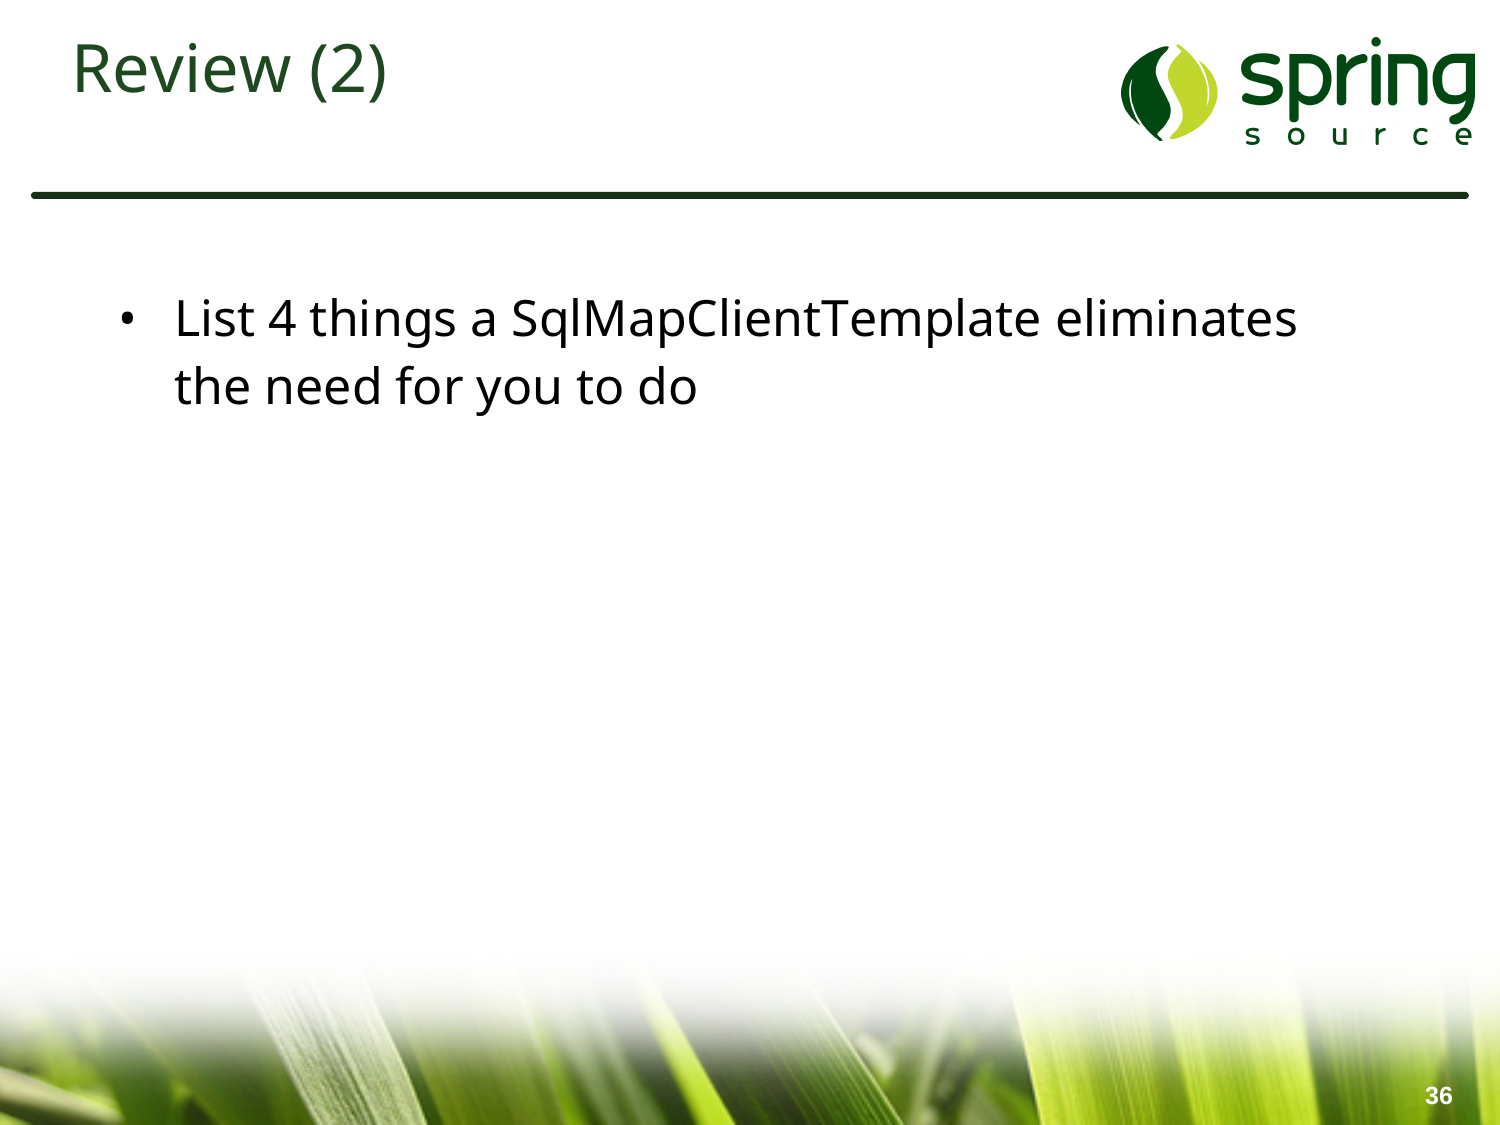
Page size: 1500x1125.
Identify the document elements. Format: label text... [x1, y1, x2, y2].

list List 4 things a SqlMapClientTemplate eliminates the need for you to do [103, 275, 1394, 938]
title Review (2) [56, 13, 1089, 176]
picture [0, 944, 1500, 1125]
picture [1121, 37, 1475, 145]
